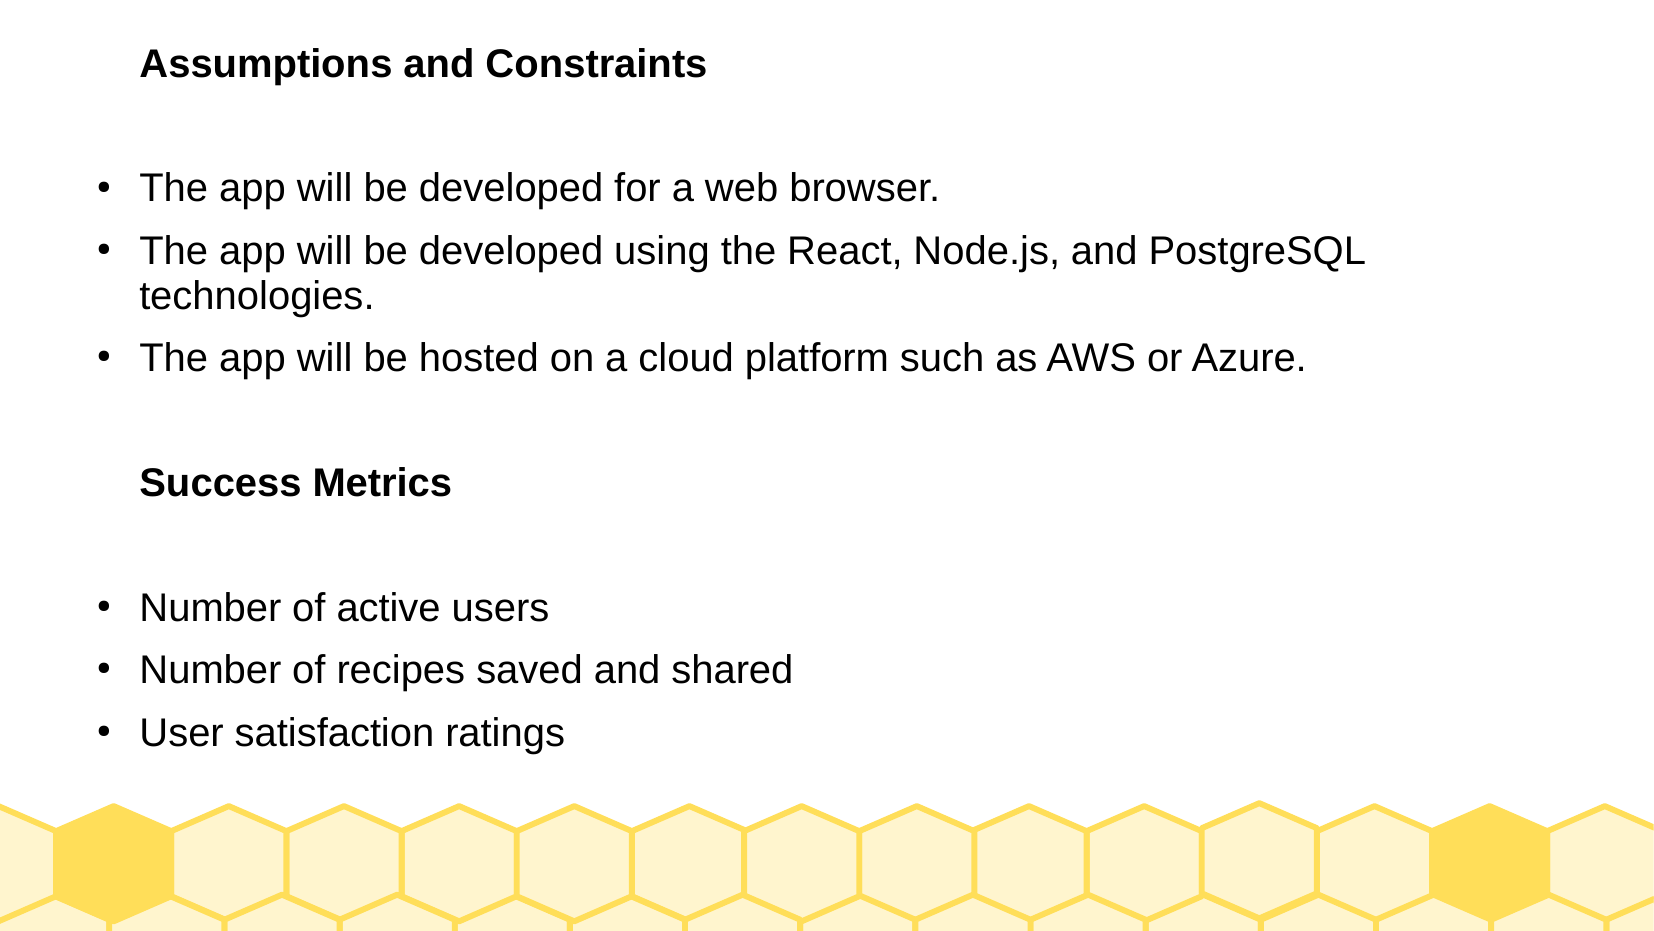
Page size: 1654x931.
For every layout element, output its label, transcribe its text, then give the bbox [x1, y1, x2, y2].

list Assumptions and Constraints The app will be developed for a web browser. The app will be developed using the React, Node.js, and PostgreSQL technologies. The app will be hosted on a cloud platform such as AWS or Azure. Success Metrics Number of active users Number of recipes saved and shared User satisfaction ratings [82, 40, 1571, 758]
